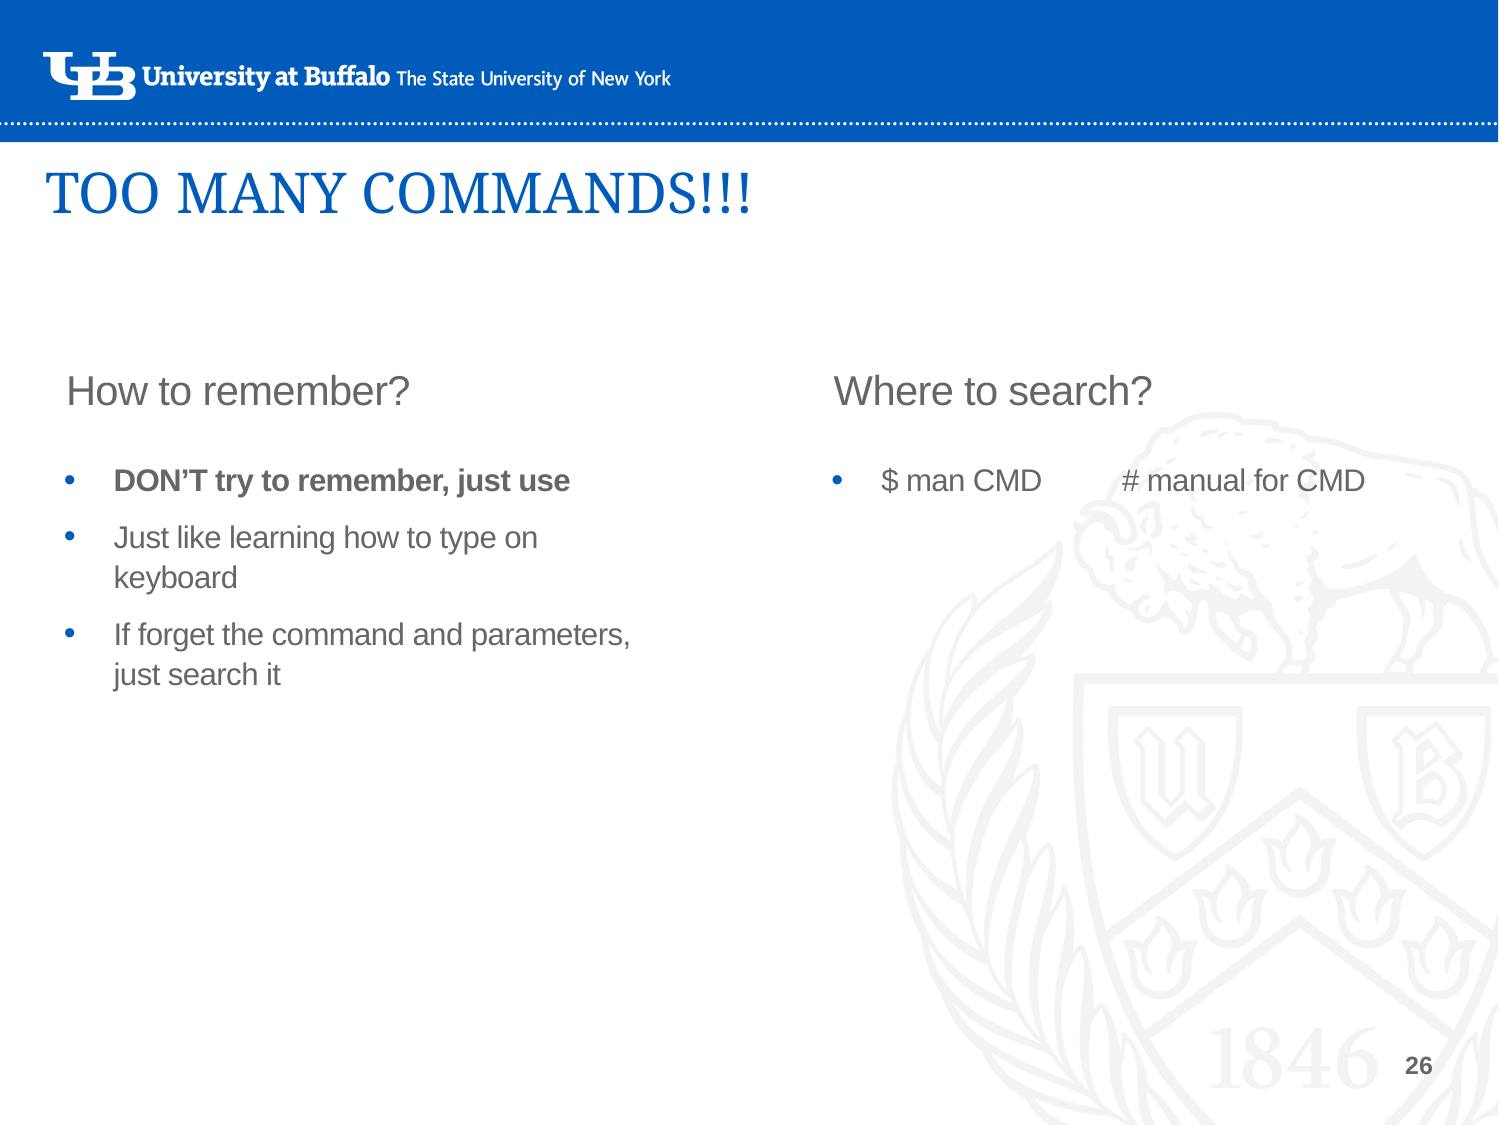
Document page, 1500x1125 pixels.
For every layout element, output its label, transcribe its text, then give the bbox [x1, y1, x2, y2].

title TOO MANY COMMANDS!!! [30, 153, 1387, 232]
list DON’T try to remember, just use Just like learning how to type on keyboard If forget the command and parameters, just search it [27, 450, 676, 721]
picture [0, 0, 1499, 1125]
text_box Where to search? [818, 360, 1419, 422]
list $ man CMD # manual for CMD [795, 450, 1441, 661]
text_box How to remember? [51, 360, 652, 422]
